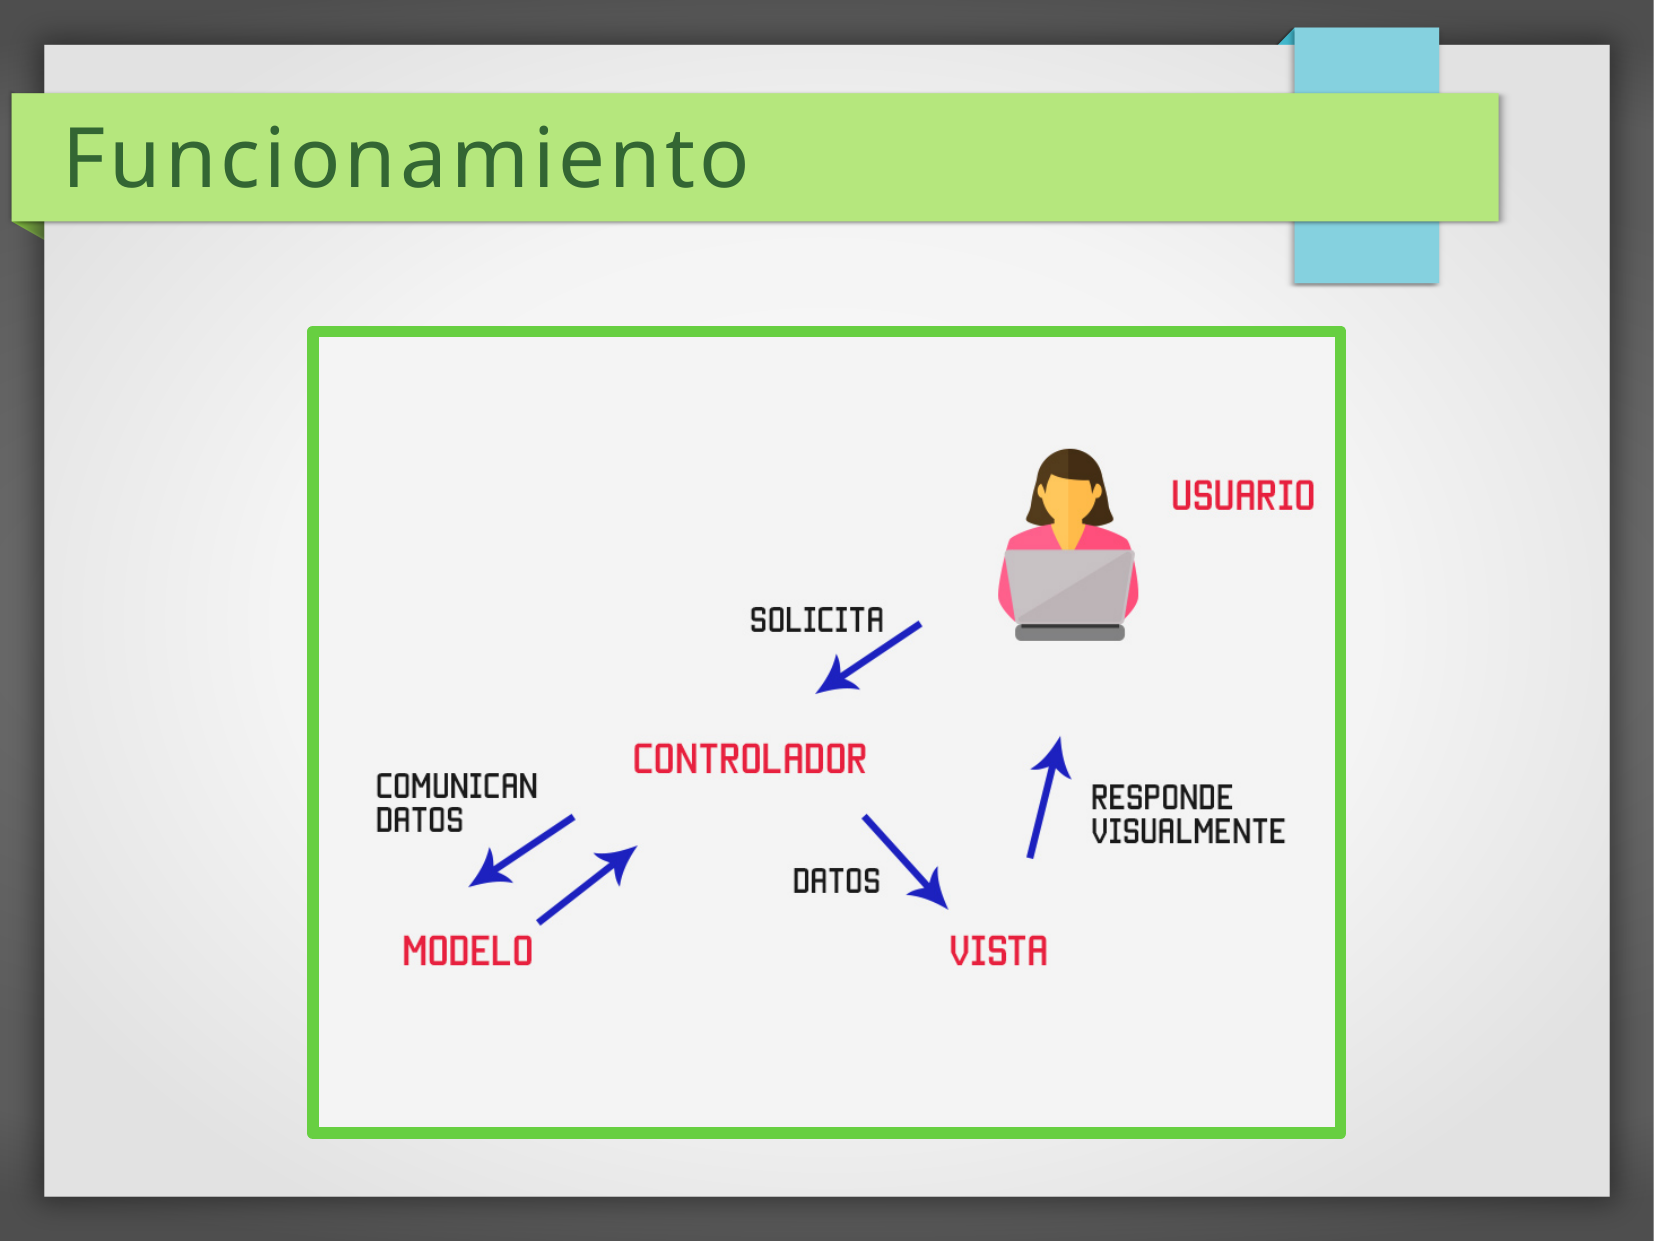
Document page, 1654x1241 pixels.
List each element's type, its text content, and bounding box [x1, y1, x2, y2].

text_box Funcionamiento [47, 94, 1489, 217]
picture [0, 0, 1654, 1241]
